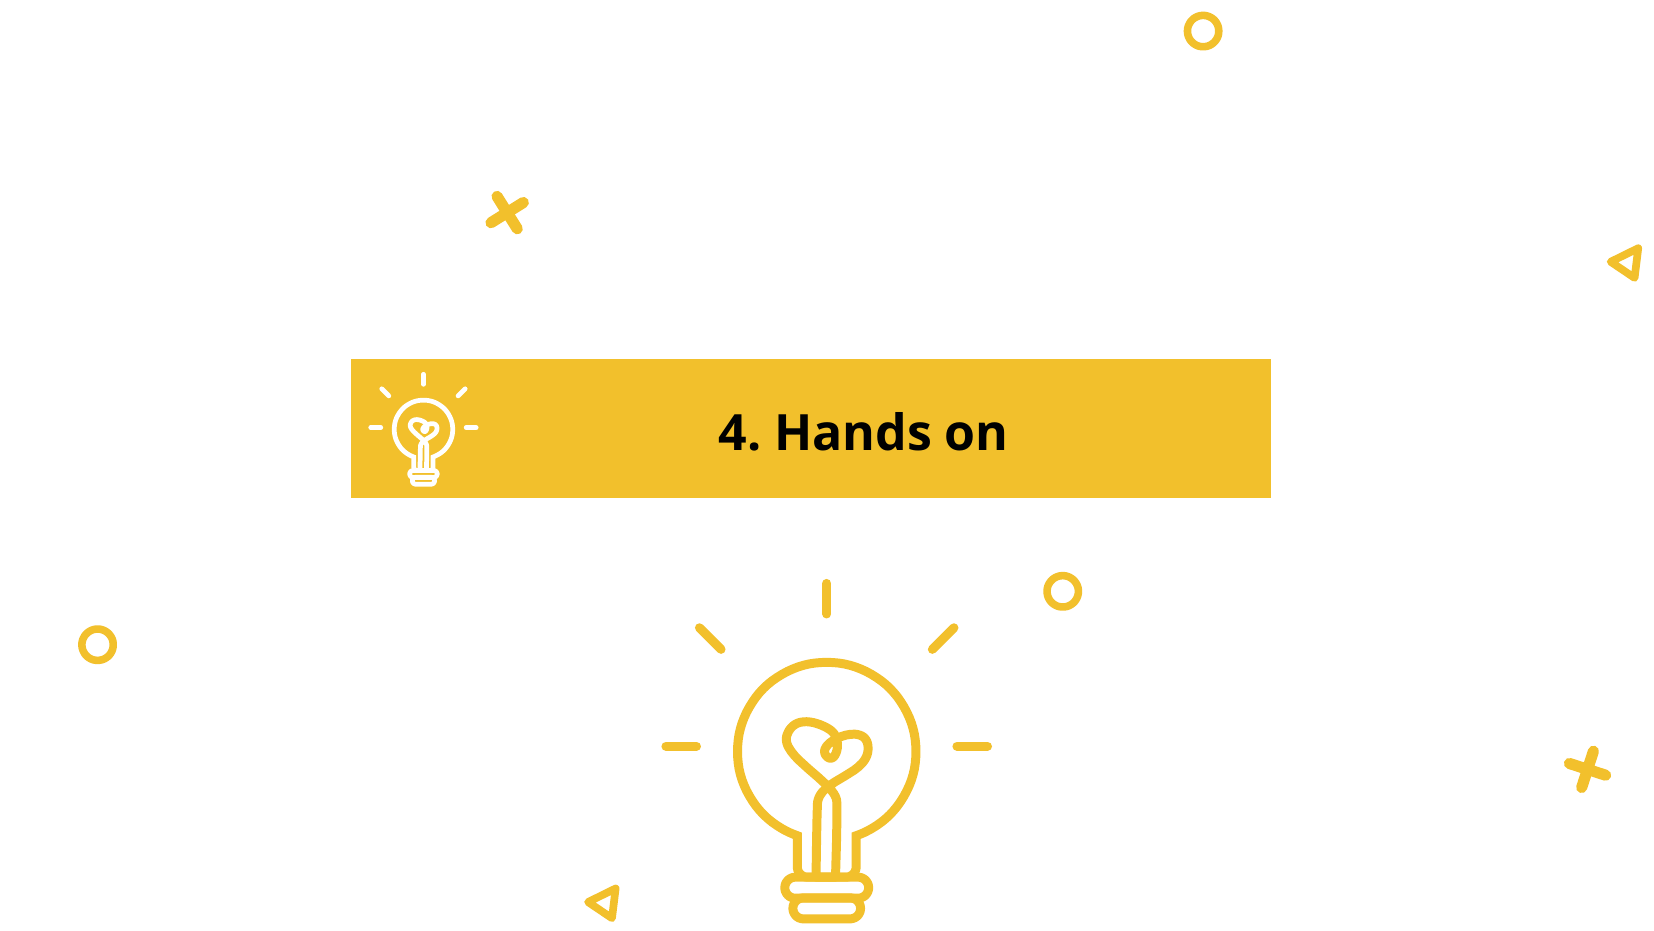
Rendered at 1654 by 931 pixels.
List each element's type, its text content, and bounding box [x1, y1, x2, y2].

text_box 4. Hands on [487, 339, 1241, 523]
